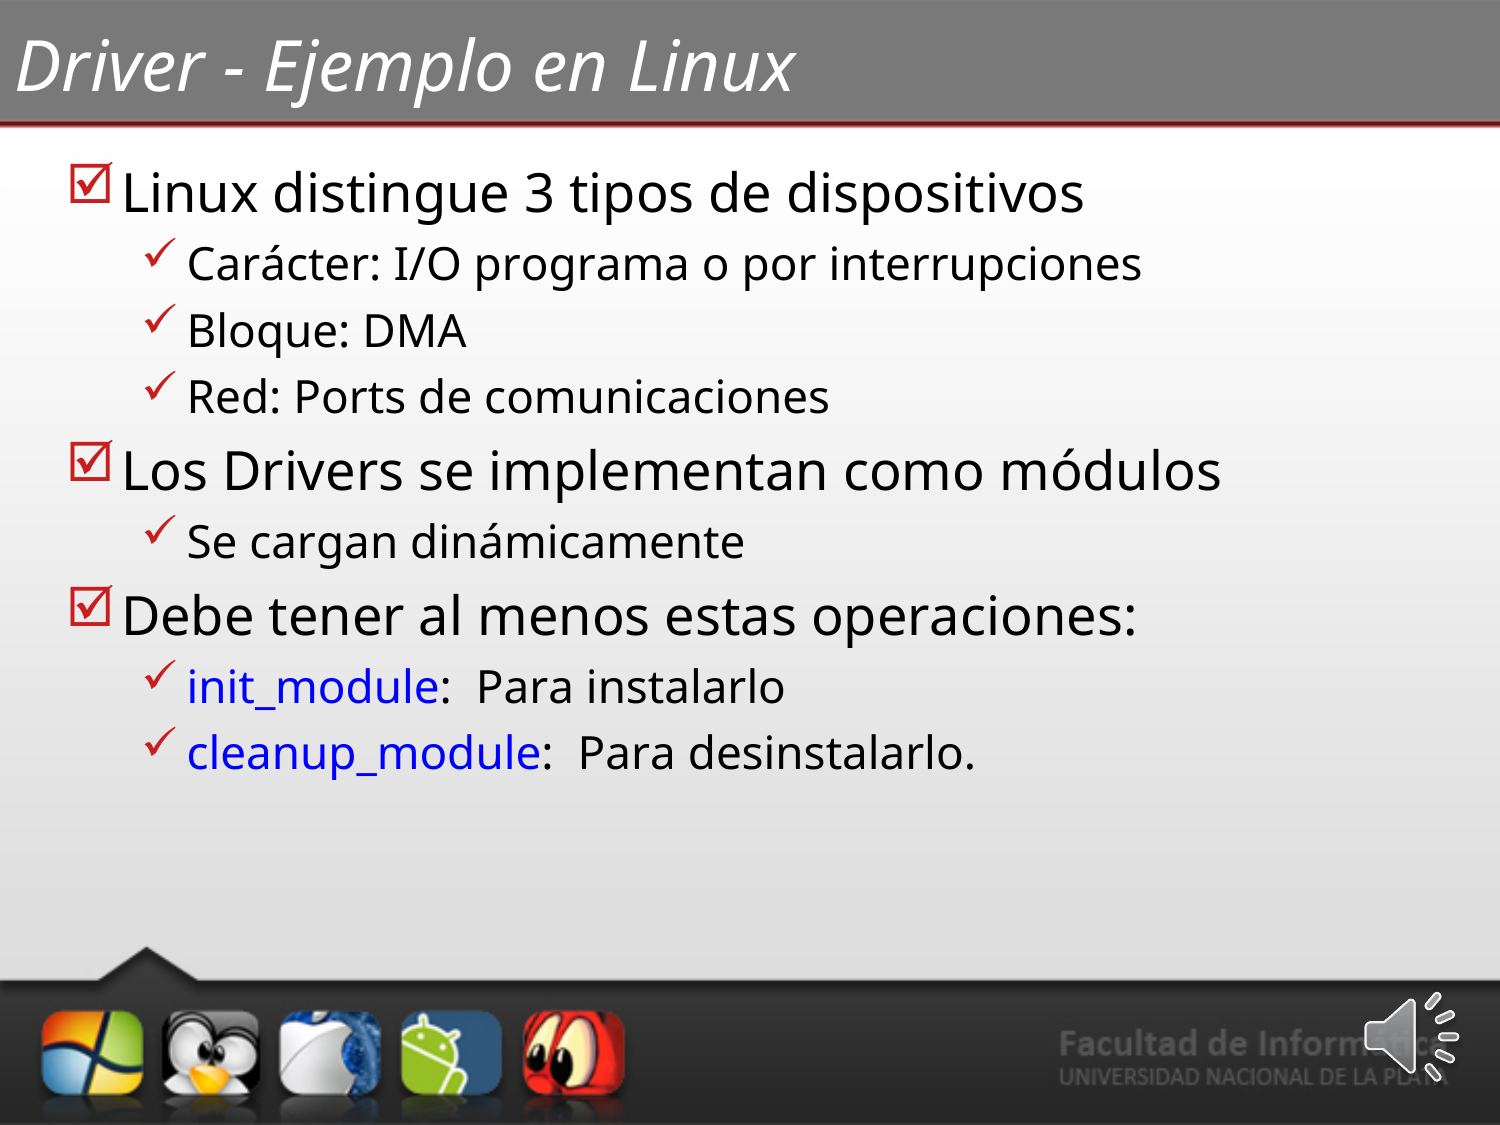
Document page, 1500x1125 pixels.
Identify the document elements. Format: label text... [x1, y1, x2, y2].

text_box Driver - Ejemplo en Linux [0, 0, 1500, 126]
picture [0, 126, 1500, 1125]
text_box Linux distingue 3 tipos de dispositivos Carácter: I/O programa o por interrupciones Bloque: DMA Red: Ports de comunicaciones Los Drivers se implementan como módulos Se cargan dinámicamente Debe tener al menos estas operaciones: init_module: Para instalarlo cleanup_module: Para desinstalarlo. [51, 150, 1459, 941]
